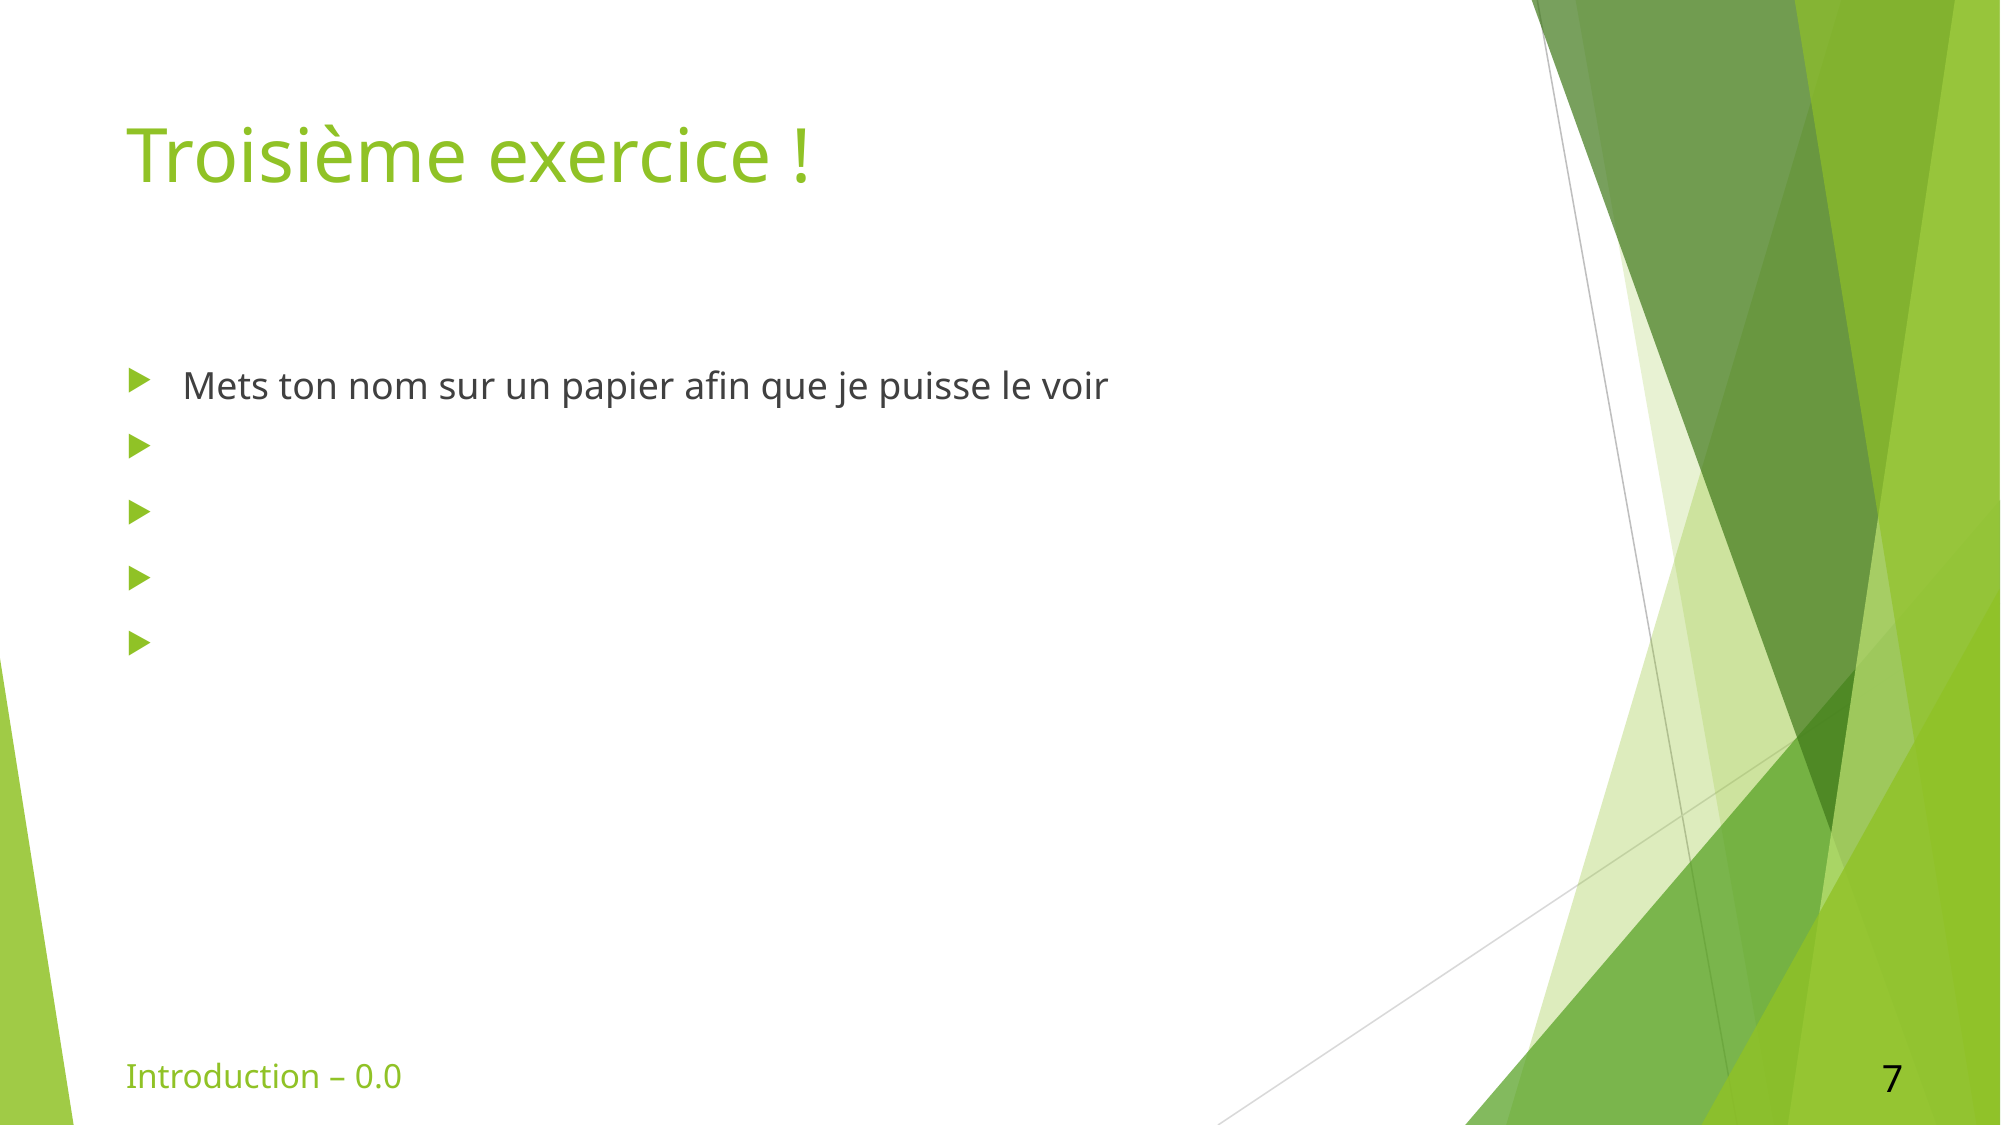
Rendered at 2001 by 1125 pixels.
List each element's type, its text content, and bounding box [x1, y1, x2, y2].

text_box [1866, 1047, 1979, 1108]
text_box Introduction – 0.0 [111, 1047, 1094, 1109]
list Mets ton nom sur un papier afin que je puisse le voir [111, 354, 1522, 992]
title Troisième exercice ! [111, 99, 1522, 317]
